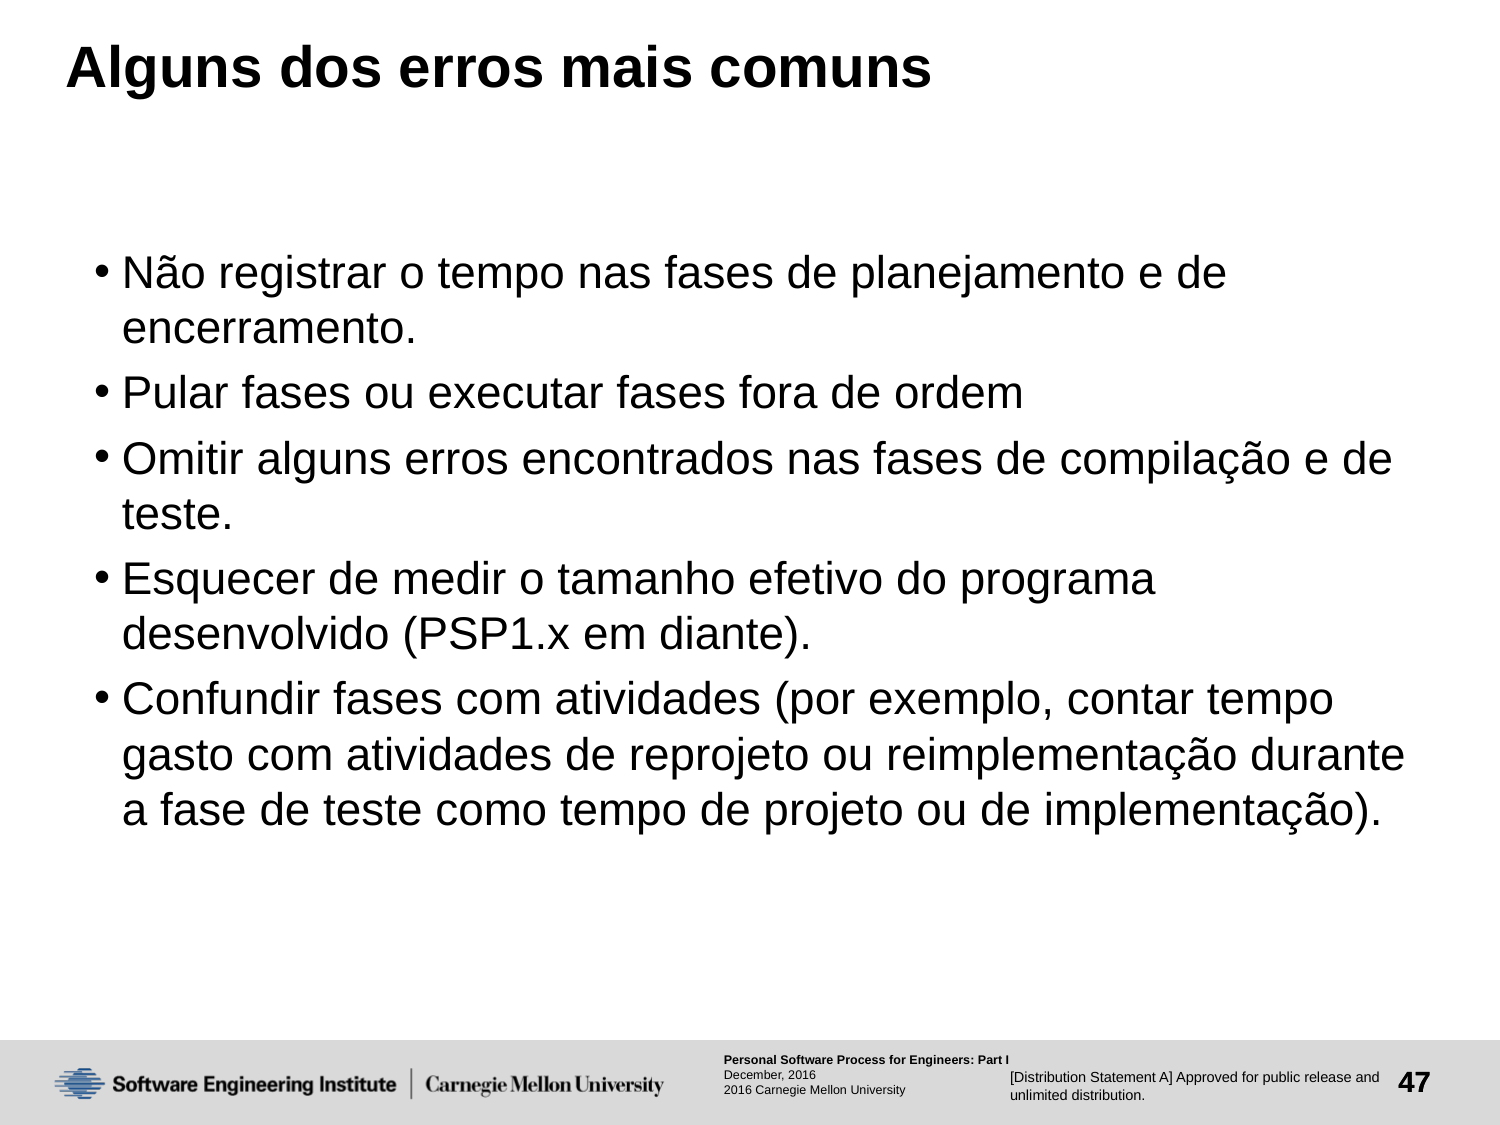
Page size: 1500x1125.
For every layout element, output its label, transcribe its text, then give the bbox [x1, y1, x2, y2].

title Alguns dos erros mais comuns [65, 37, 1313, 148]
picture [46, 1061, 673, 1104]
list Não registrar o tempo nas fases de planejamento e de encerramento. Pular fases ou executar fases fora de ordem Omitir alguns erros encontrados nas fases de compilação e de teste. Esquecer de medir o tamanho efetivo do programa desenvolvido (PSP1.x em diante). Confundir fases com atividades (por exemplo, contar tempo gasto com atividades de reprojeto ou reimplementação durante a fase de teste como tempo de projeto ou de implementação). [65, 177, 1431, 1000]
